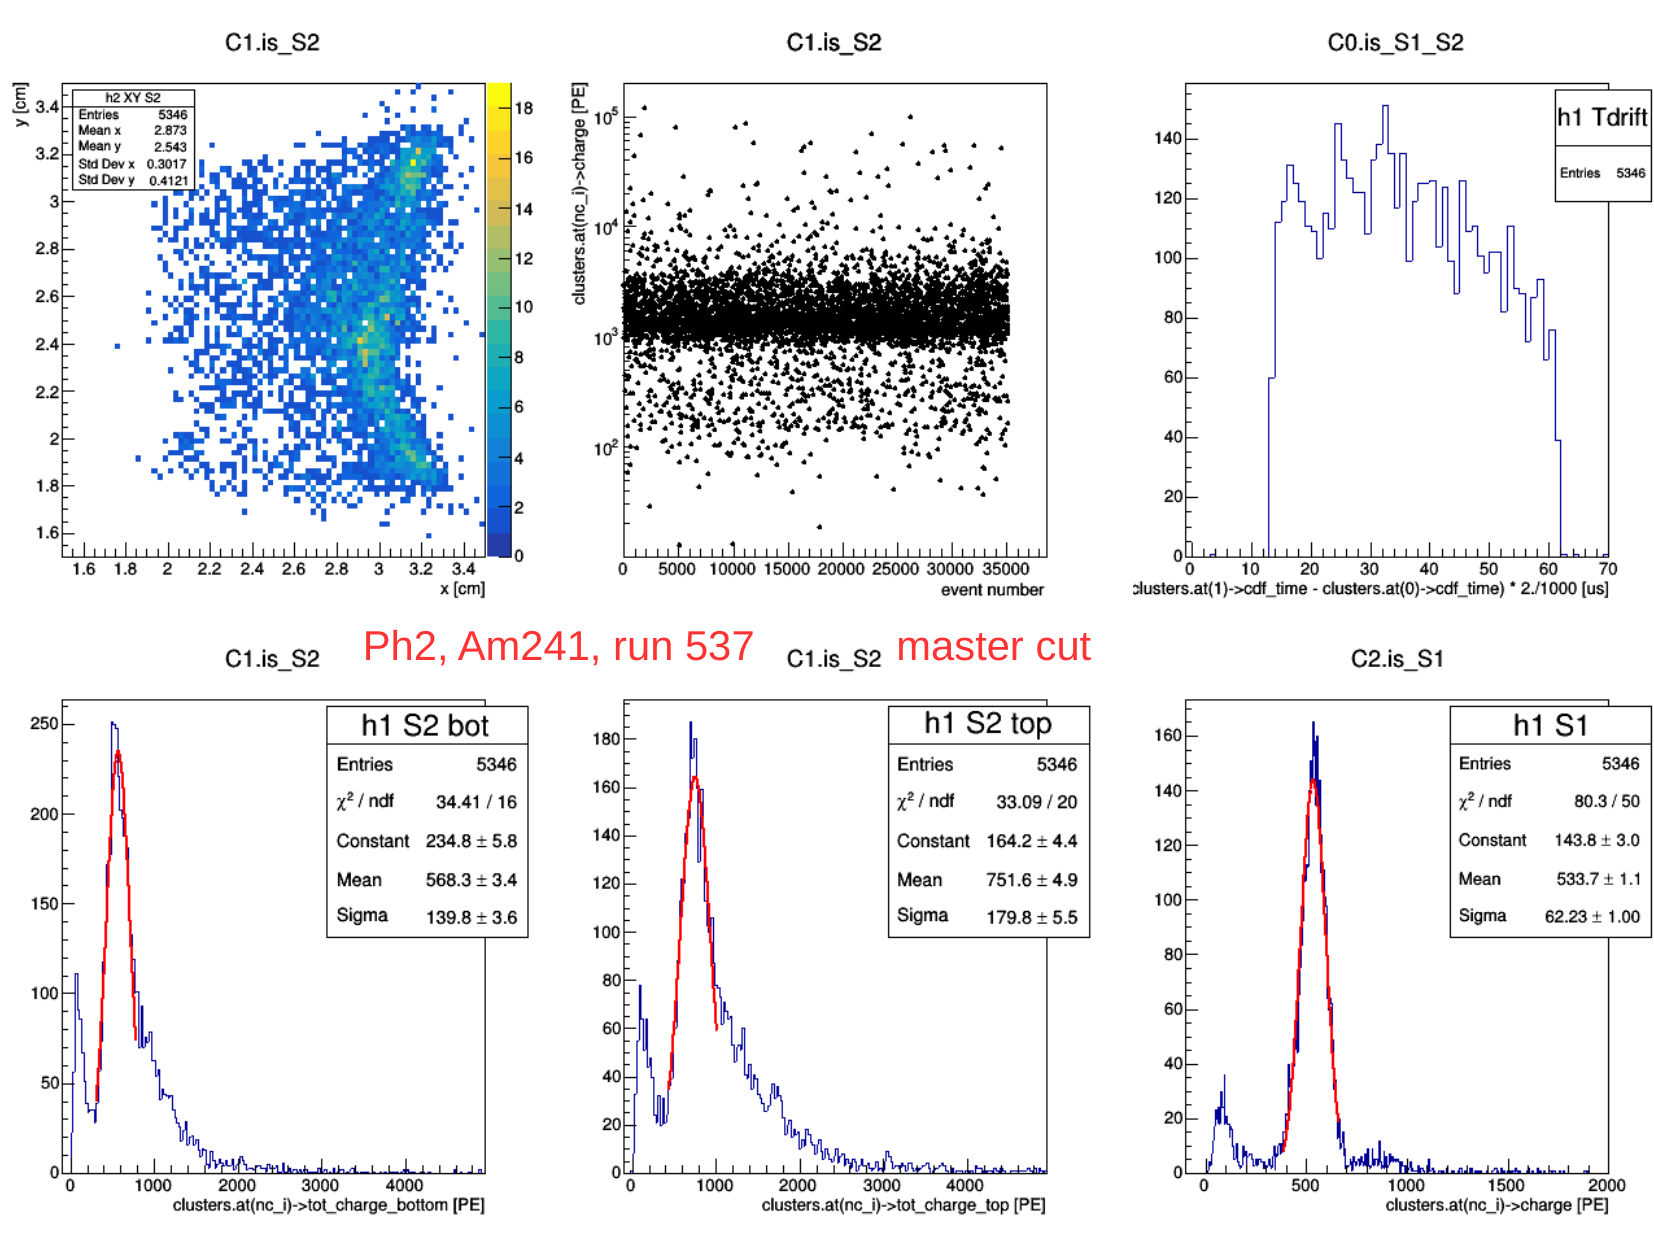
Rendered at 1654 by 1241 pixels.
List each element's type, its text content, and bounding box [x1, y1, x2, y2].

text_box Ph2, Am241, run 537 [218, 615, 653, 751]
text_box master cut [653, 615, 1336, 751]
picture [6, 22, 1654, 1225]
